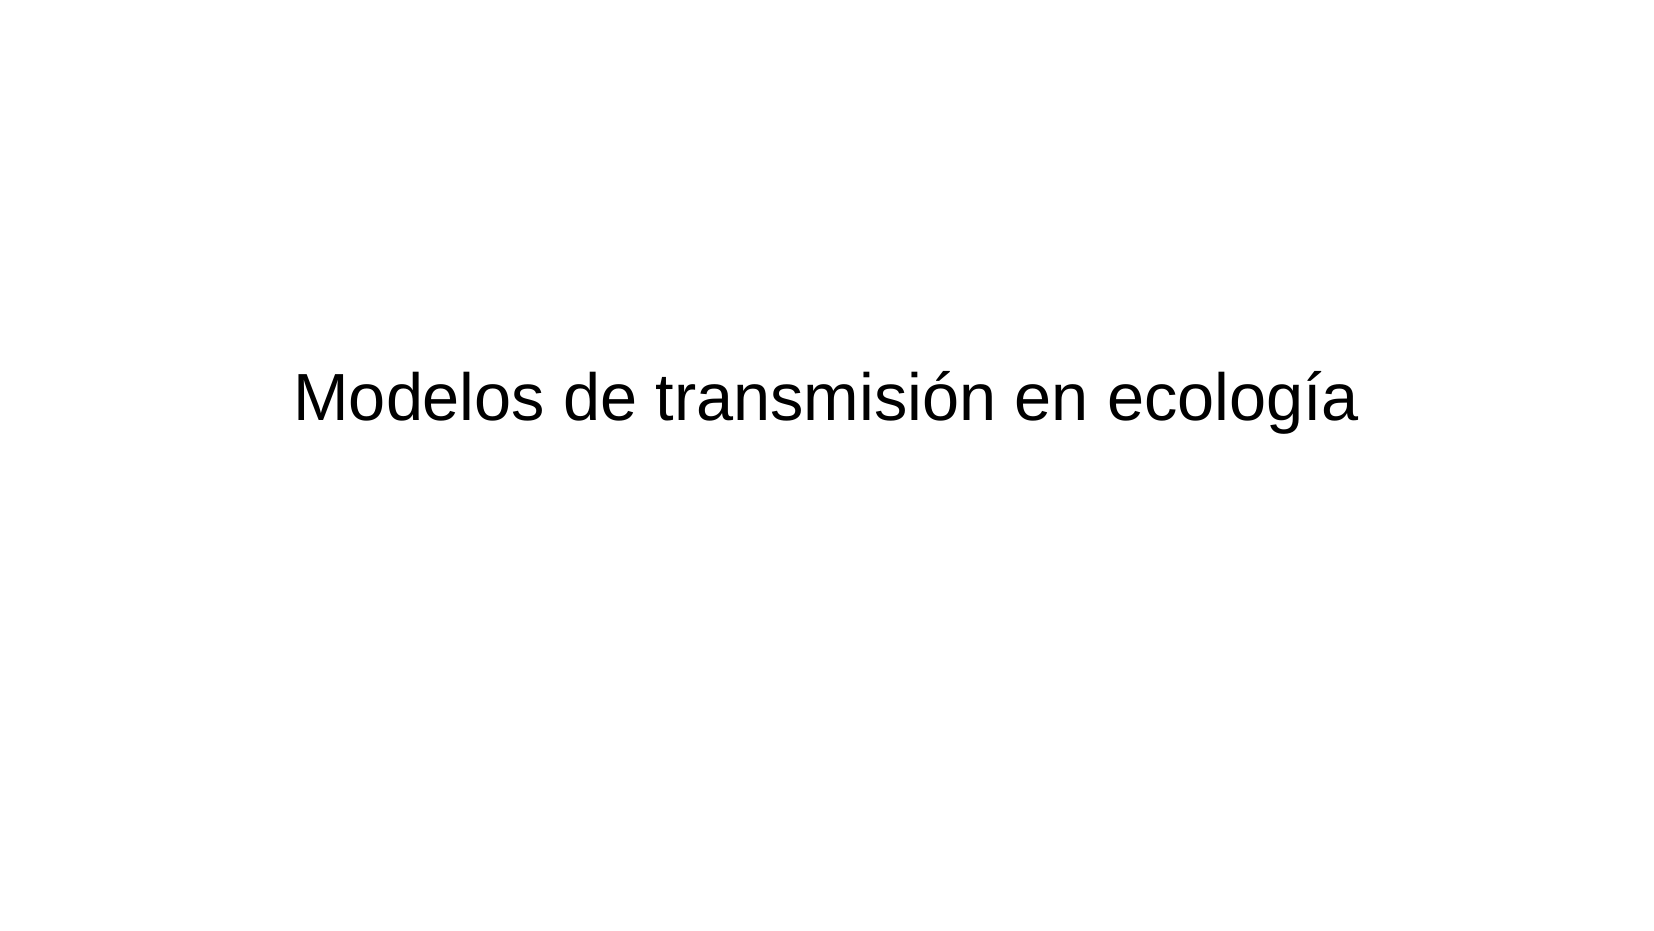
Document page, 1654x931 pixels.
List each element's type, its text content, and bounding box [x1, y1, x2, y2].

subtitle Modelos de transmisión en ecología [82, 37, 1571, 757]
